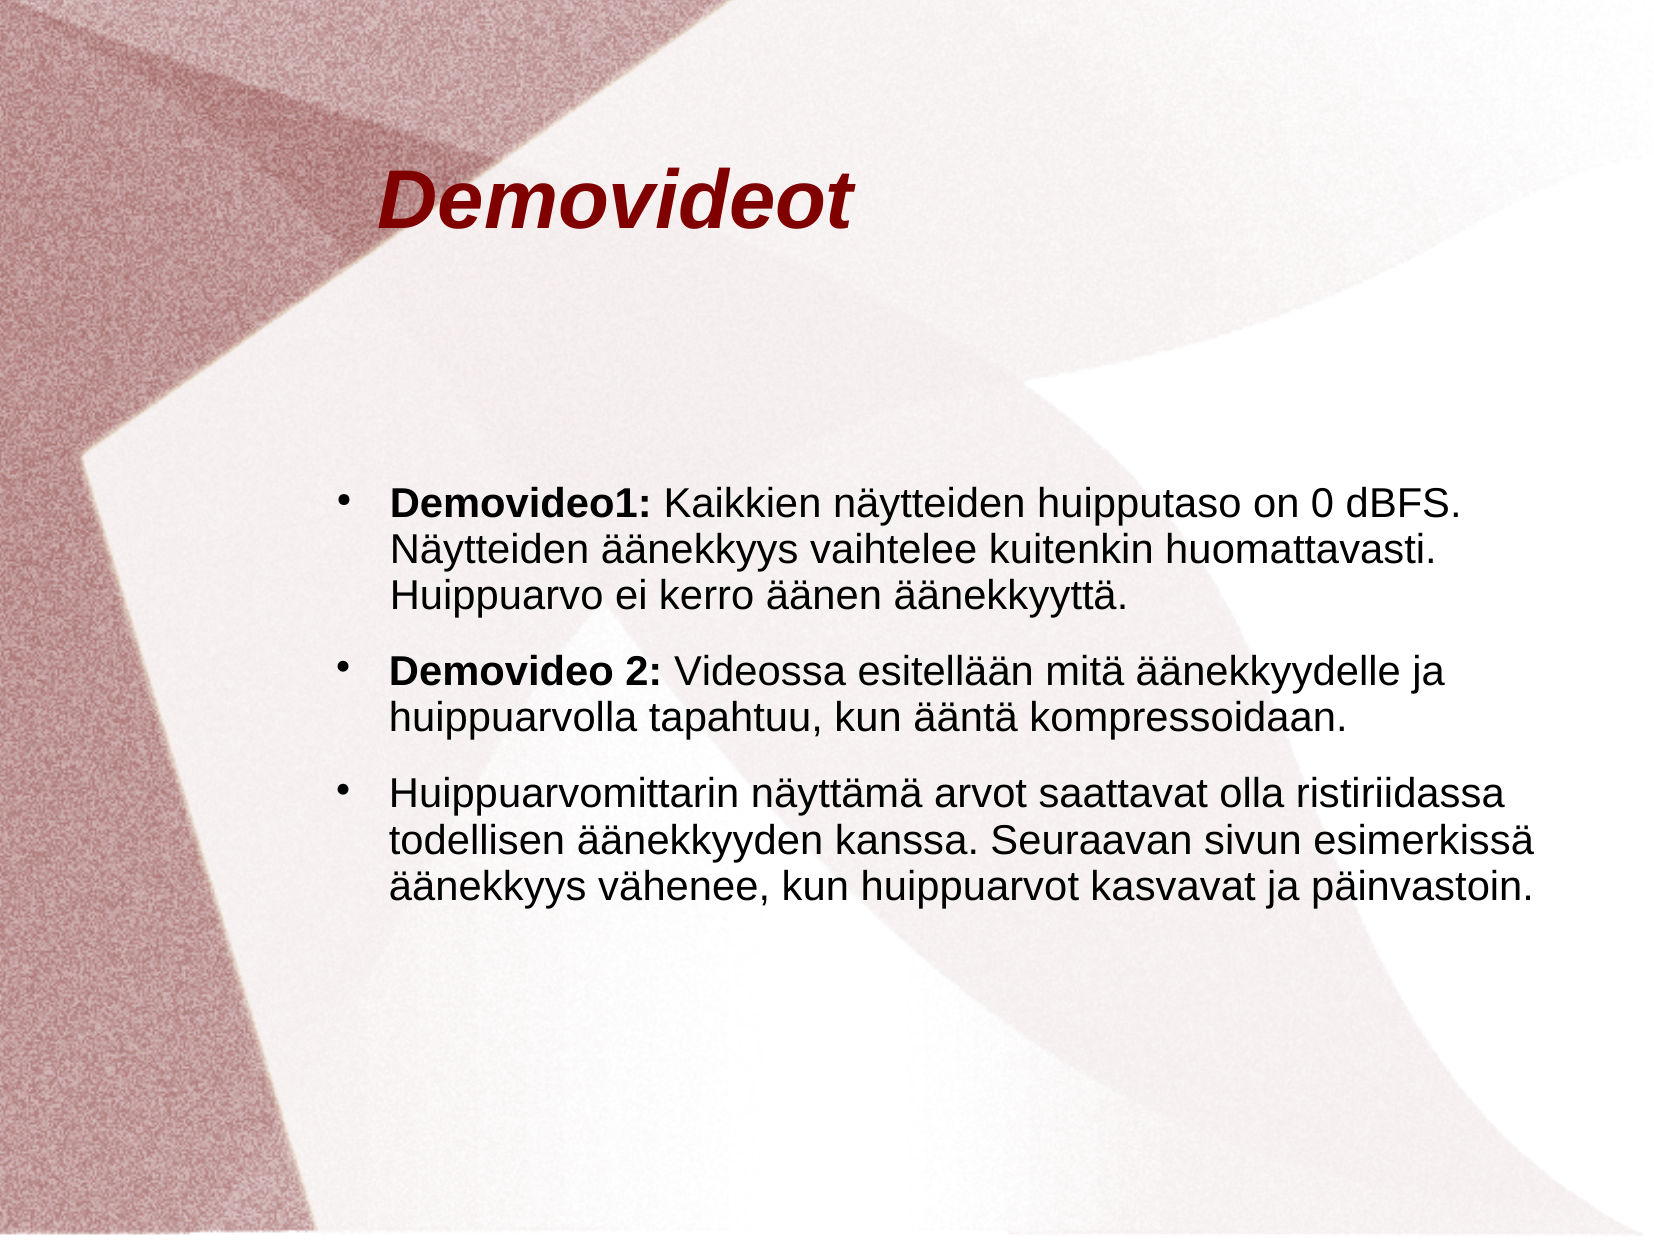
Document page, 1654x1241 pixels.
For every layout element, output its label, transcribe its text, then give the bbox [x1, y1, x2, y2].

list Demovideo1: Kaikkien näytteiden huipputaso on 0 dBFS. Näytteiden äänekkyys vaihtelee kuitenkin huomattavasti. Huippuarvo ei kerro äänen äänekkyyttä. Demovideo 2: Videossa esitellään mitä äänekkyydelle ja huippuarvolla tapahtuu, kun ääntä kompressoidaan. Huippuarvomittarin näyttämä arvot saattavat olla ristiriidassa todellisen äänekkyyden kanssa. Seuraavan sivun esimerkissä äänekkyys vähenee, kun huippuarvot kasvavat ja päinvastoin. [318, 476, 1595, 987]
title Demovideot [377, 94, 977, 302]
picture [0, 0, 1654, 1241]
